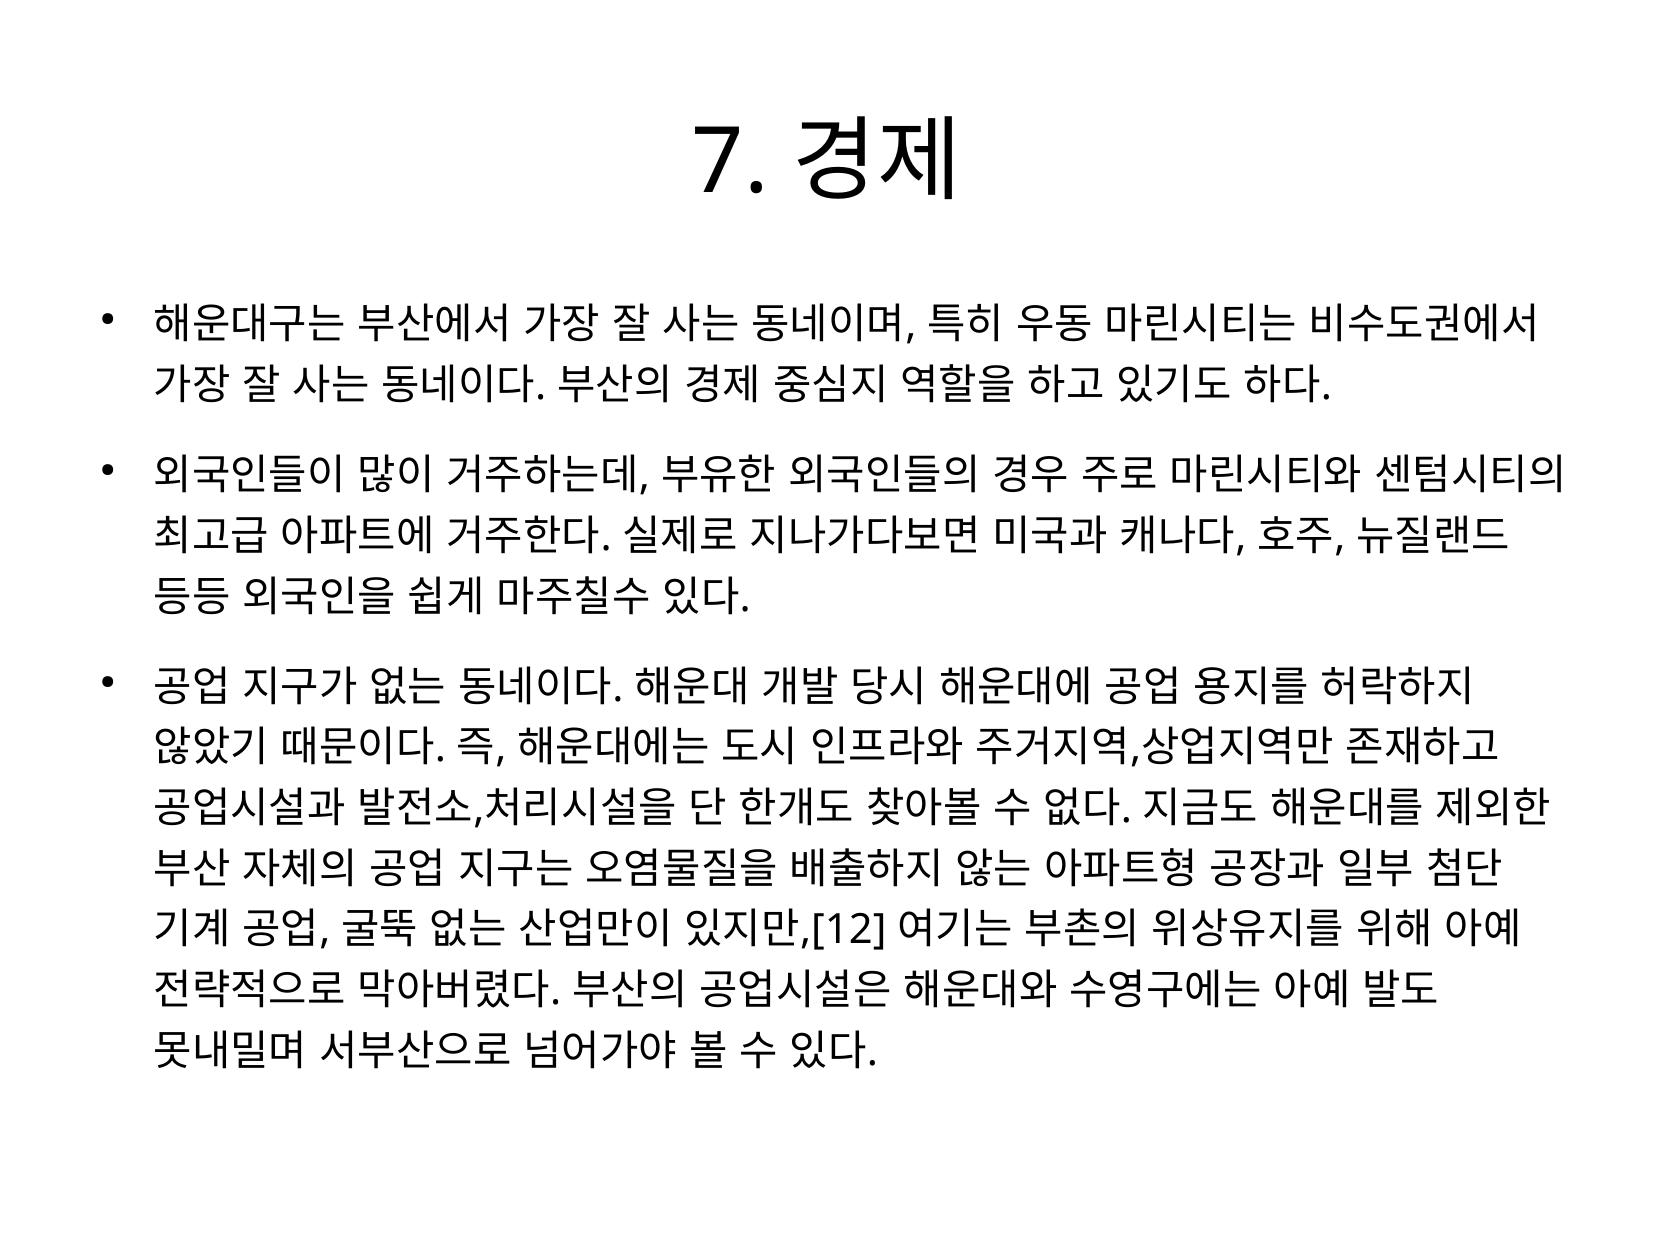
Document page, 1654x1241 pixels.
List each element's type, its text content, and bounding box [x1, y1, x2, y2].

title 7. 경제 [82, 49, 1571, 257]
list 해운대구는 부산에서 가장 잘 사는 동네이며, 특히 우동 마린시티는 비수도권에서 가장 잘 사는 동네이다. 부산의 경제 중심지 역할을 하고 있기도 하다. 외국인들이 많이 거주하는데, 부유한 외국인들의 경우 주로 마린시티와 센텀시티의 최고급 아파트에 거주한다. 실제로 지나가다보면 미국과 캐나다, 호주, 뉴질랜드 등등 외국인을 쉽게 마주칠수 있다. 공업 지구가 없는 동네이다. 해운대 개발 당시 해운대에 공업 용지를 허락하지 않았기 때문이다. 즉, 해운대에는 도시 인프라와 주거지역,상업지역만 존재하고 공업시설과 발전소,처리시설을 단 한개도 찾아볼 수 없다. 지금도 해운대를 제외한 부산 자체의 공업 지구는 오염물질을 배출하지 않는 아파트형 공장과 일부 첨단 기계 공업, 굴뚝 없는 산업만이 있지만,[12] 여기는 부촌의 위상유지를 위해 아예 전략적으로 막아버렸다. 부산의 공업시설은 해운대와 수영구에는 아예 발도 못내밀며 서부산으로 넘어가야 볼 수 있다. [82, 290, 1571, 1109]
